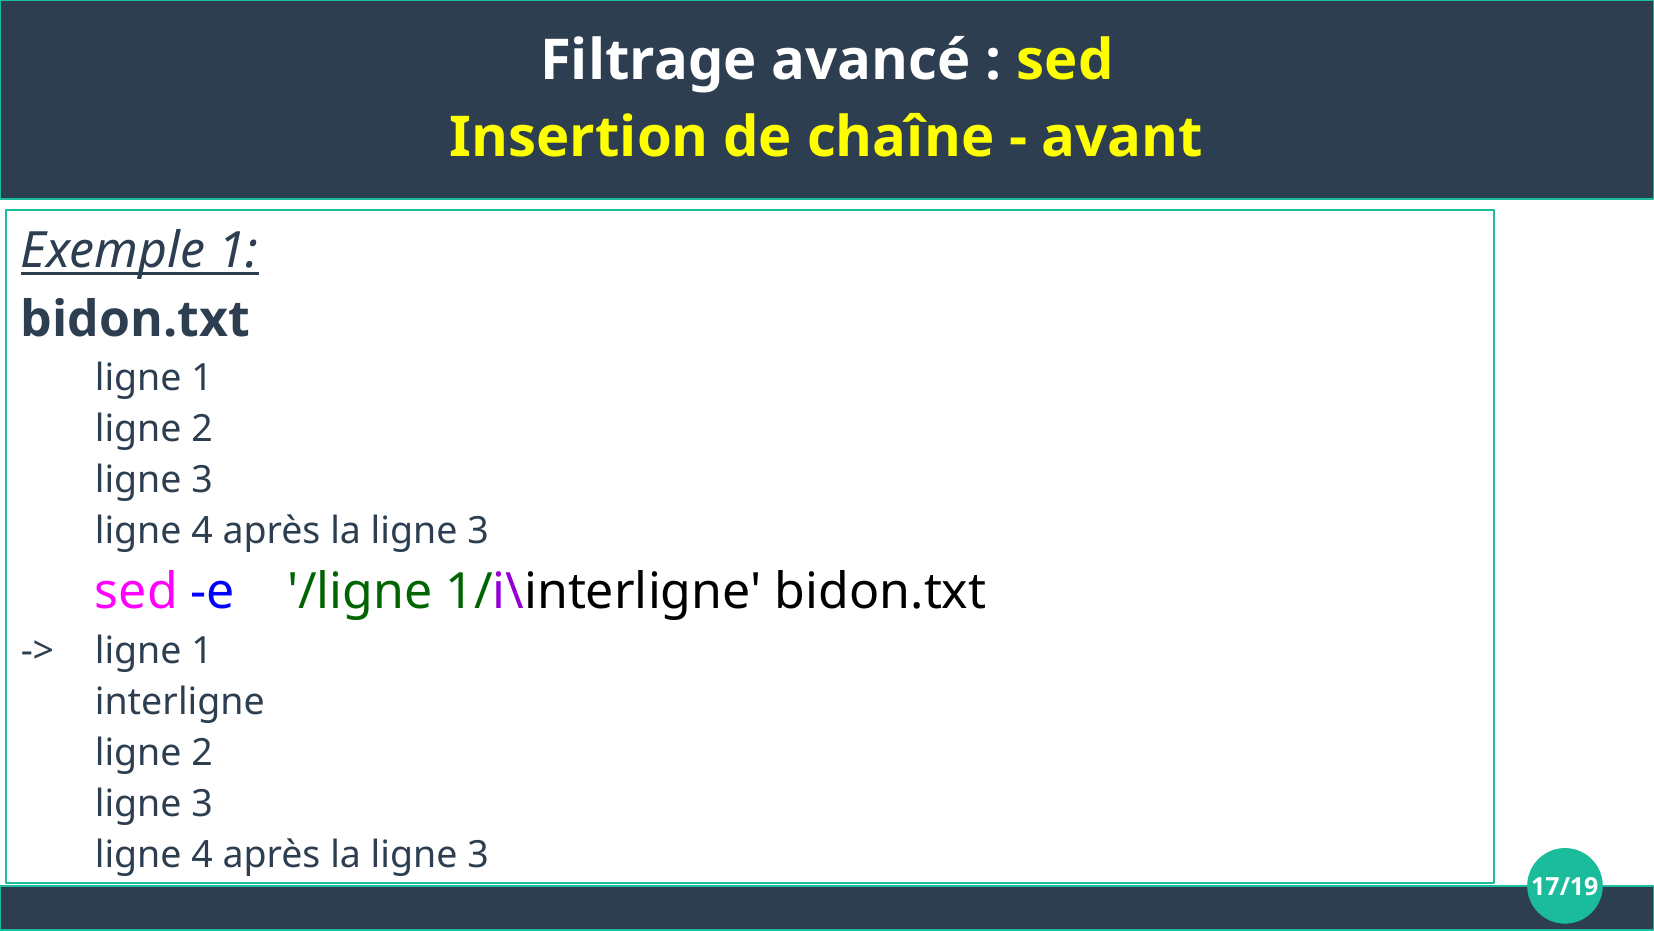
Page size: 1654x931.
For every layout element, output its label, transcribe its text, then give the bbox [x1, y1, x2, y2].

title Filtrage avancé : sed Insertion de chaîne - avant [59, 37, 1595, 155]
text_box Exemple 1: bidon.txt ligne 1 ligne 2 ligne 3 ligne 4 après la ligne 3 sed -e '/ligne 1/i\interligne' bidon.txt -> ligne 1 interligne ligne 2 ligne 3 ligne 4 après la ligne 3 [6, 209, 1495, 883]
